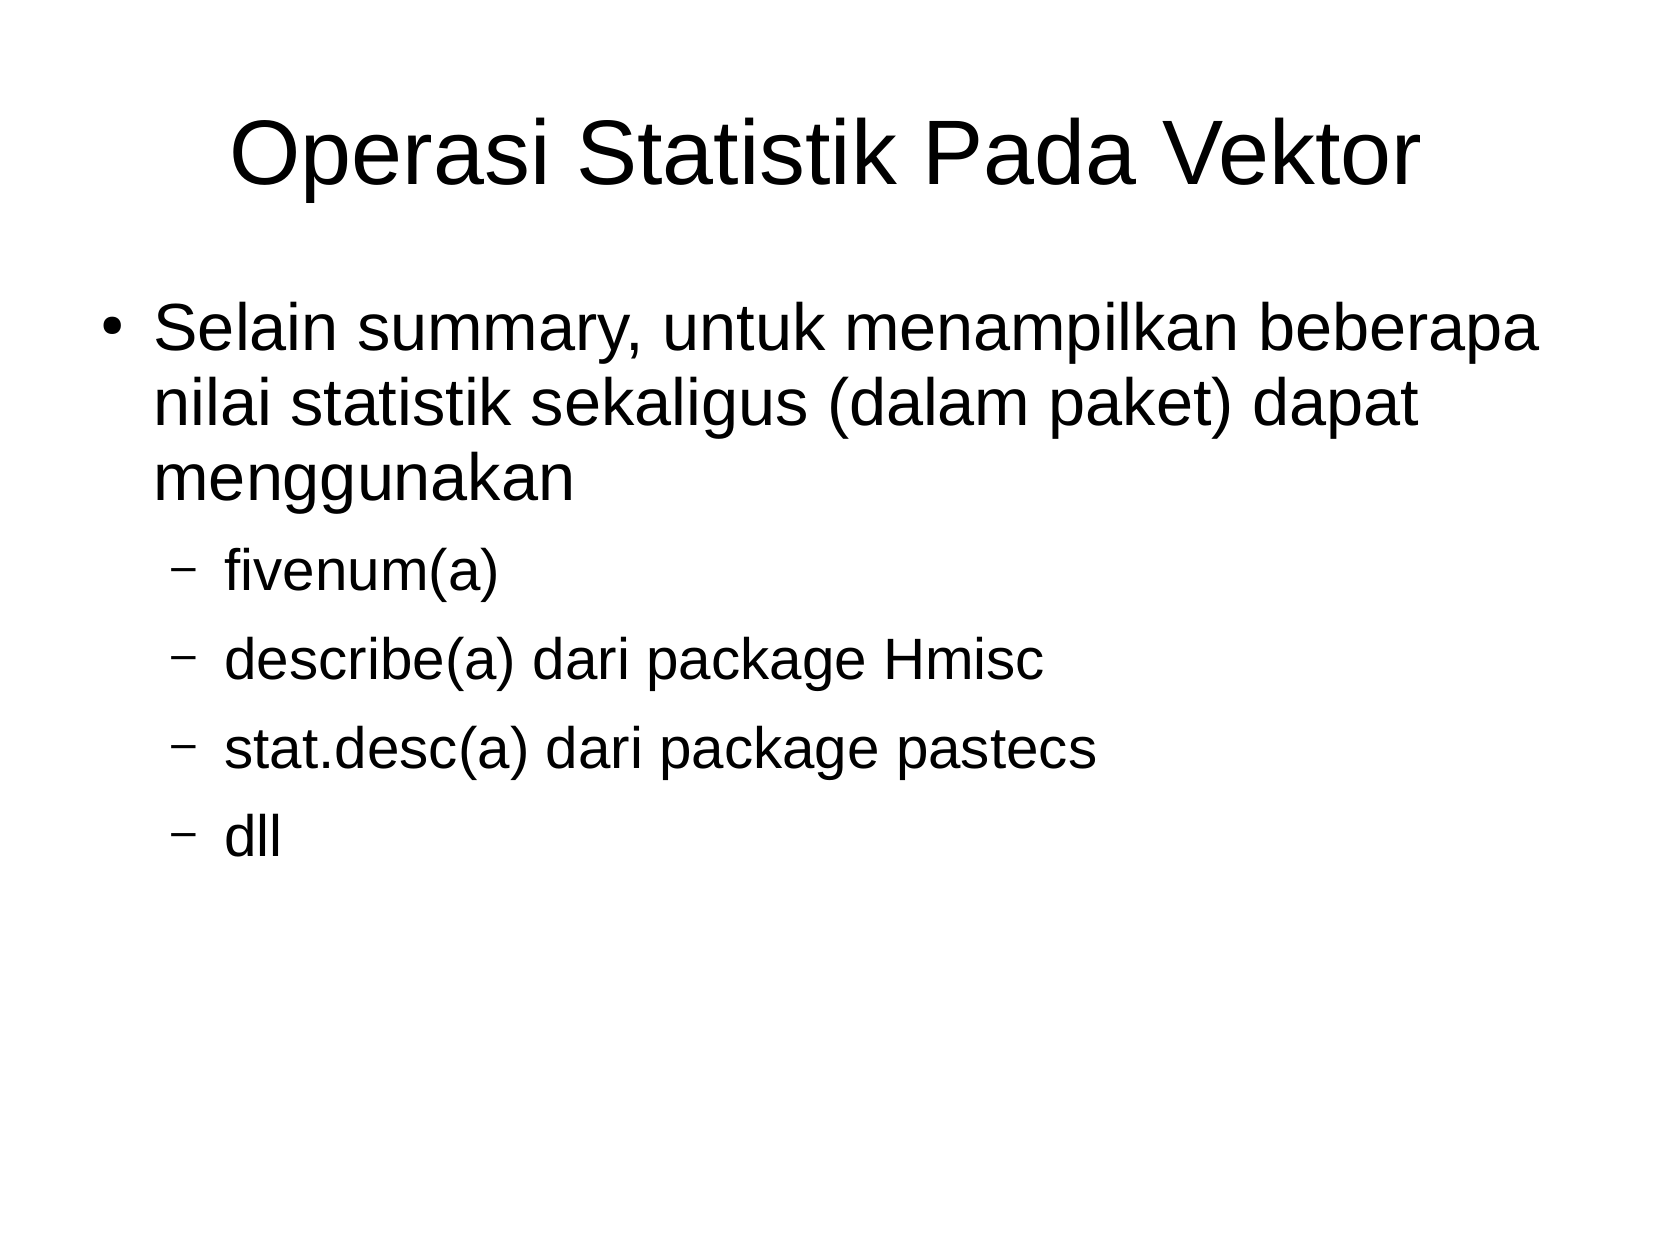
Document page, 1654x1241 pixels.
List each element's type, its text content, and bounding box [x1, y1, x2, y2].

title Operasi Statistik Pada Vektor [82, 49, 1571, 257]
list Selain summary, untuk menampilkan beberapa nilai statistik sekaligus (dalam paket) dapat menggunakan fivenum(a) describe(a) dari package Hmisc stat.desc(a) dari package pastecs dll [82, 290, 1571, 1010]
